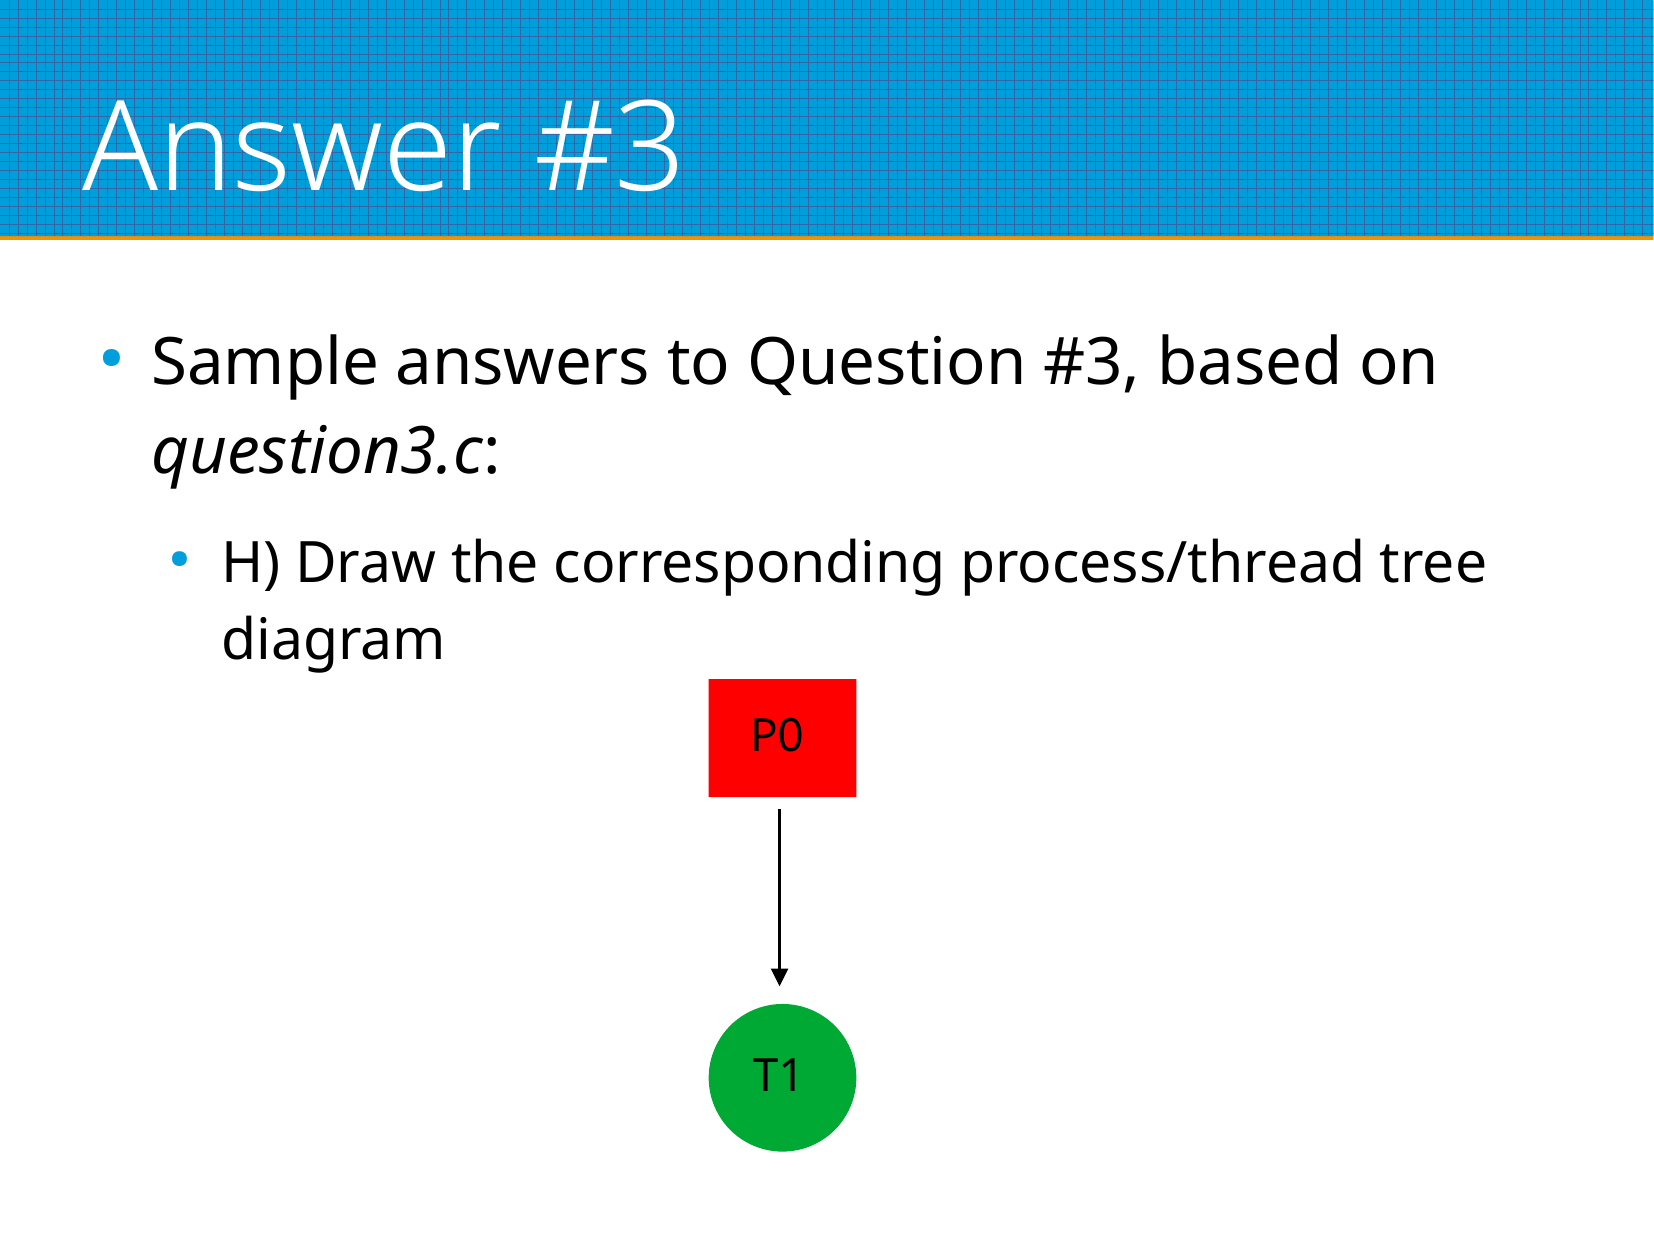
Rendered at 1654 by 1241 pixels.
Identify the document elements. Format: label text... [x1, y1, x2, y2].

list Sample answers to Question #3, based on question3.c: H) Draw the corresponding process/thread tree diagram [82, 314, 1563, 680]
text_box P0 [744, 694, 833, 774]
text_box T1 [747, 1039, 848, 1109]
text_box [708, 1003, 857, 1152]
text_box [708, 679, 857, 798]
title Answer #3 [82, 19, 1571, 227]
